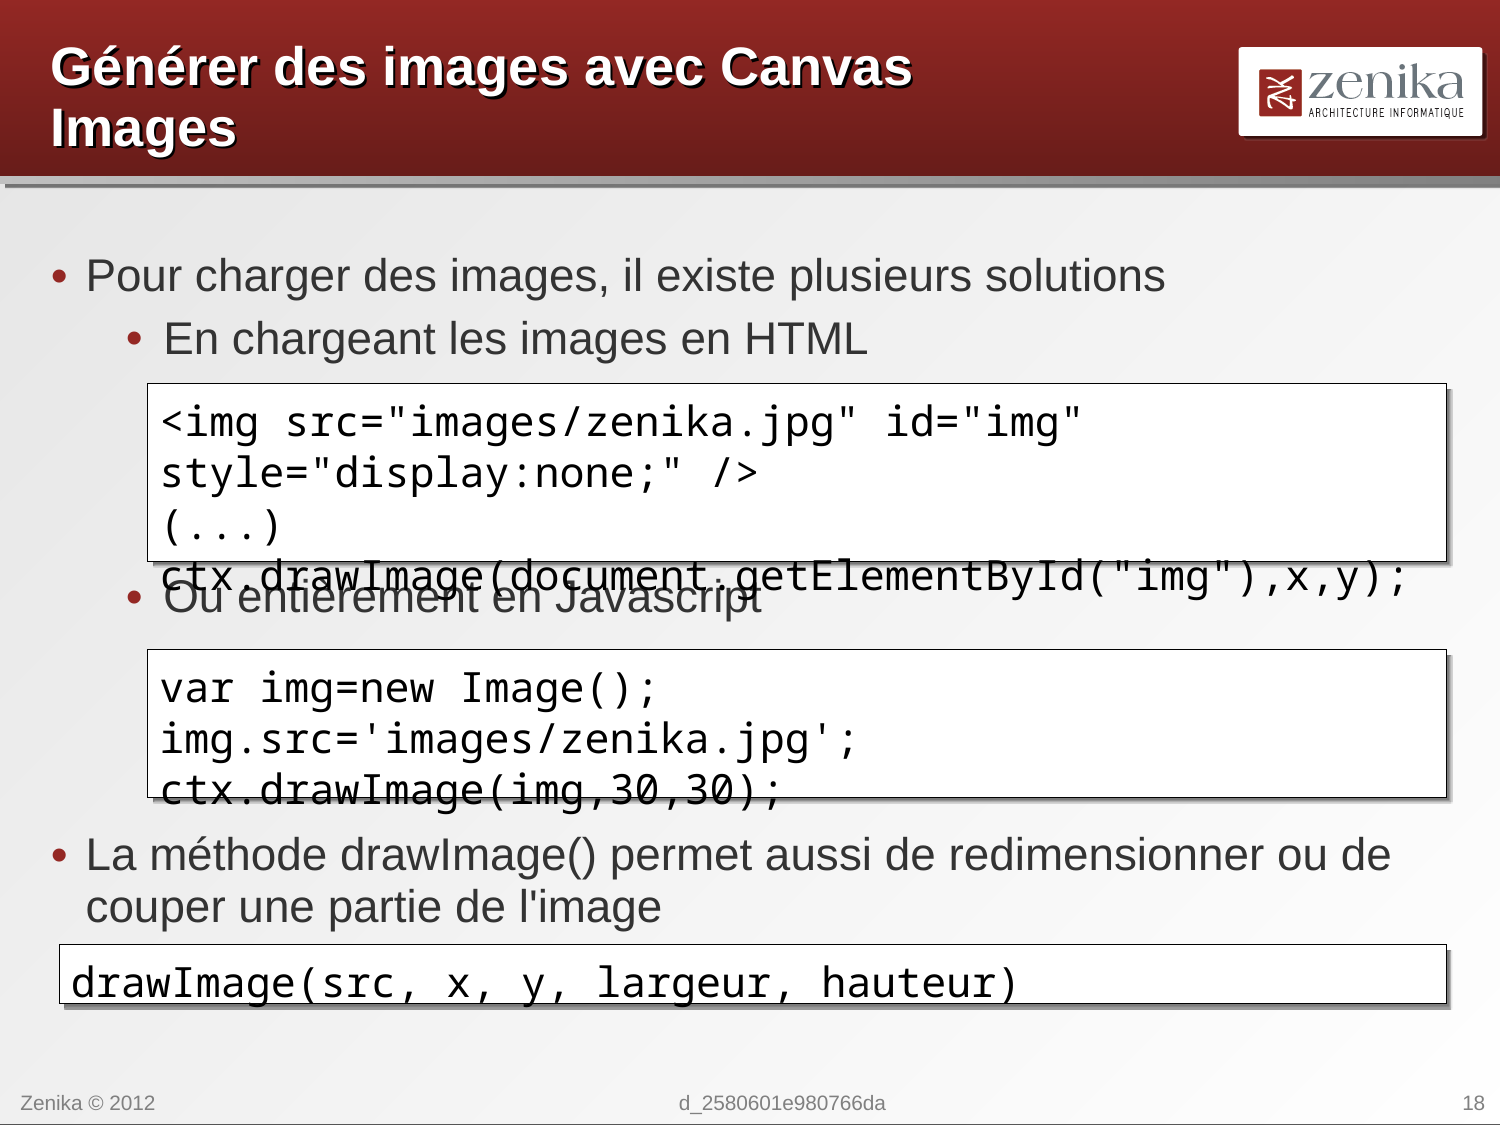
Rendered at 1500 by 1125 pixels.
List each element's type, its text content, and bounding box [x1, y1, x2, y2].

list Pour charger des images, il existe plusieurs solutions En chargeant les images en HTML Ou entièrement en Javascript La méthode drawImage() permet aussi de redimensionner ou de couper une partie de l'image [50, 249, 1435, 1079]
text_box var img=new Image(); img.src='images/zenika.jpg'; ctx.drawImage(img,30,30); [147, 649, 1447, 798]
text_box <img src="images/zenika.jpg" id="img" style="display:none;" /> (...) ctx.drawImage(document.getElementById("img"),x,y); [147, 383, 1447, 562]
picture [1257, 58, 1464, 125]
text_box drawImage(src, x, y, largeur, hauteur) [59, 944, 1447, 1004]
title Générer des images avec Canvas Images [50, 15, 1206, 180]
